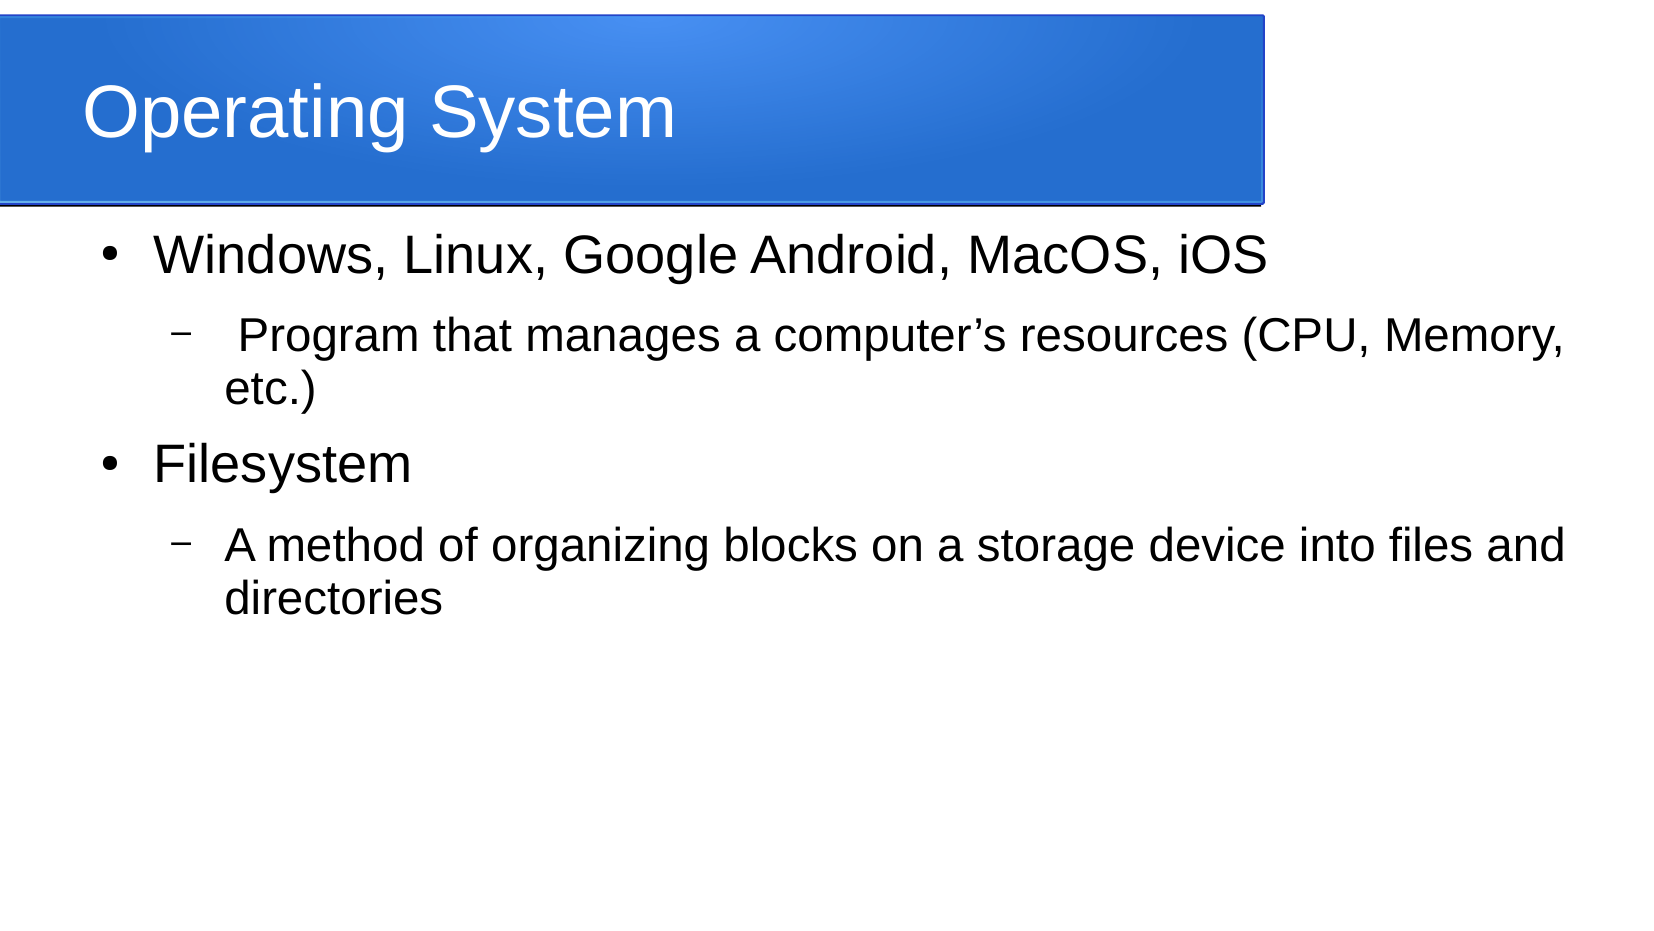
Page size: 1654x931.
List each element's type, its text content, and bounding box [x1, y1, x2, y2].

list Windows, Linux, Google Android, MacOS, iOS Program that manages a computer’s resources (CPU, Memory, etc.) Filesystem A method of organizing blocks on a storage device into files and directories [82, 224, 1571, 764]
title Operating System [82, 35, 1235, 189]
